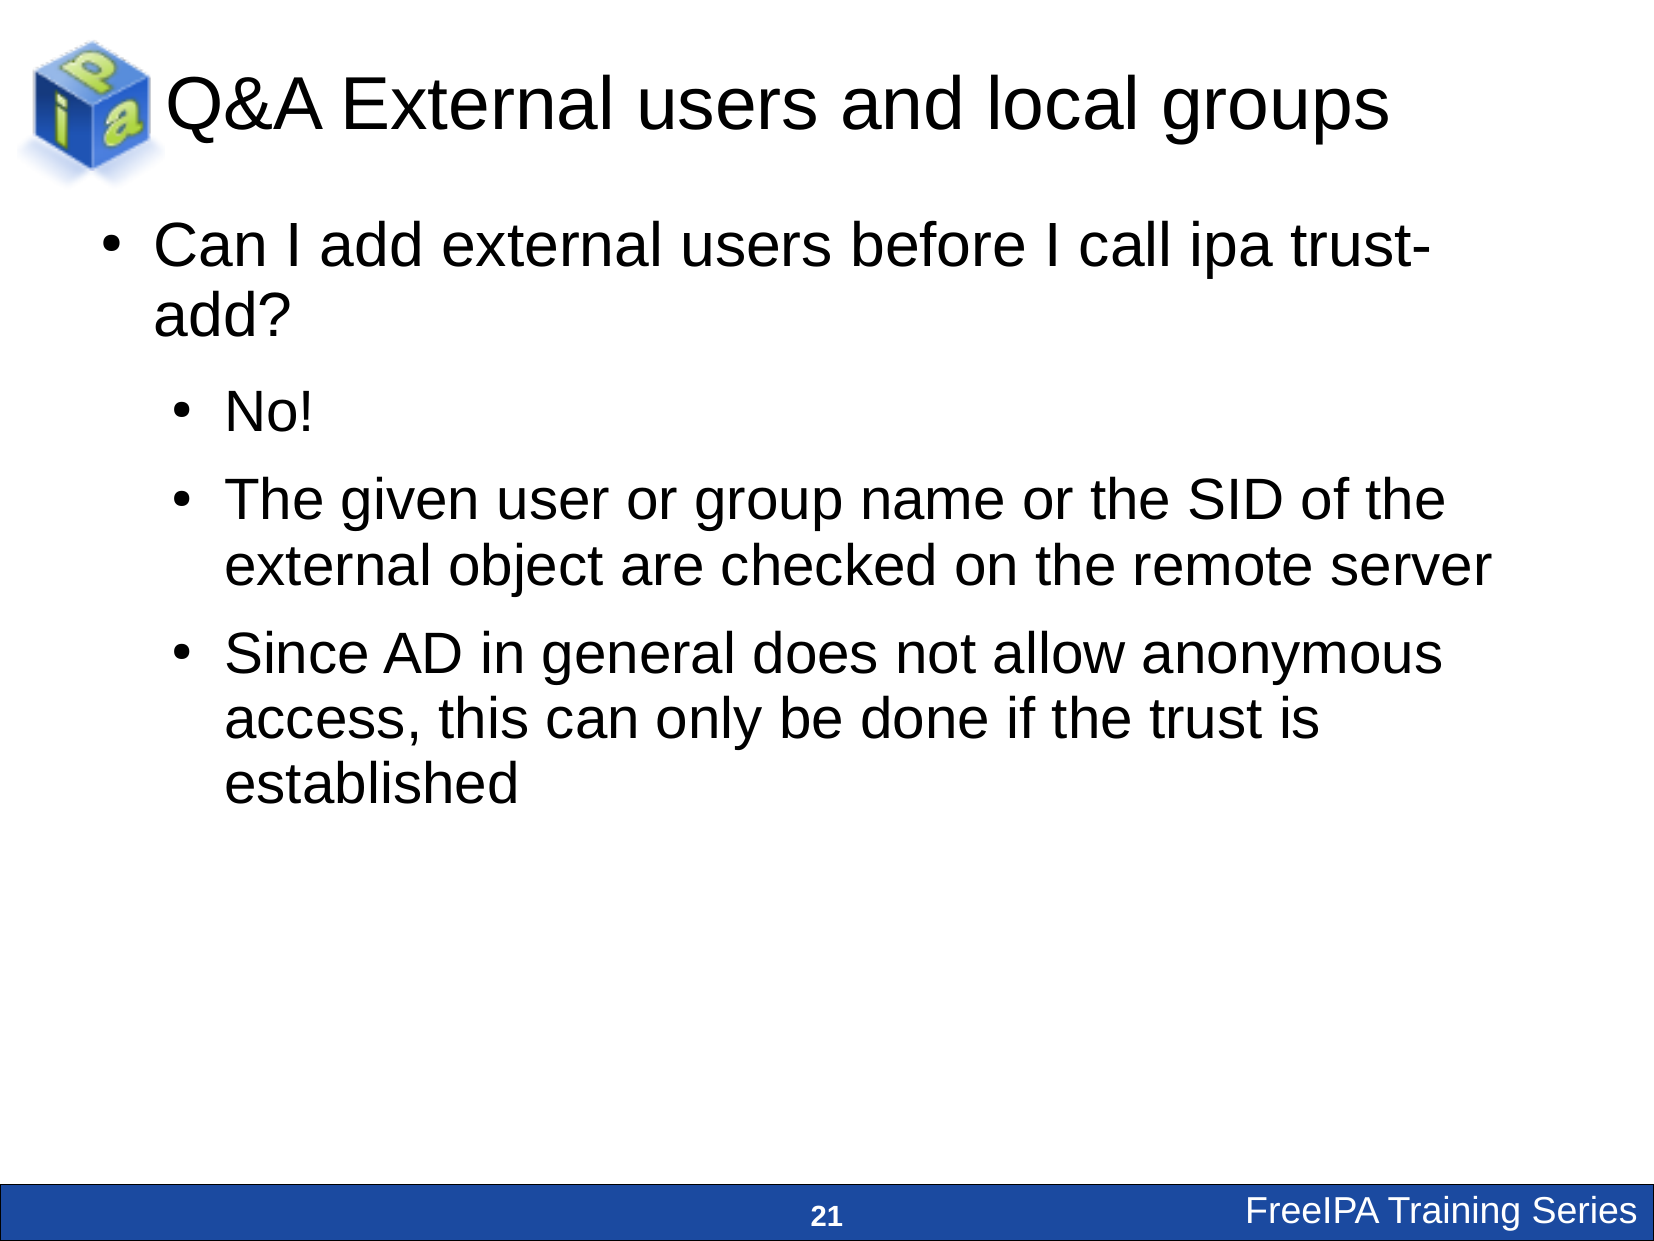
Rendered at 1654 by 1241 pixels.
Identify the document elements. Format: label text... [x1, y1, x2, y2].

title Q&A External users and local groups [165, 0, 1654, 208]
picture [17, 34, 165, 193]
list Can I add external users before I call ipa trust-add? No! The given user or group name or the SID of the external object are checked on the remote server Since AD in general does not allow anonymous access, this can only be done if the trust is established [82, 209, 1571, 930]
